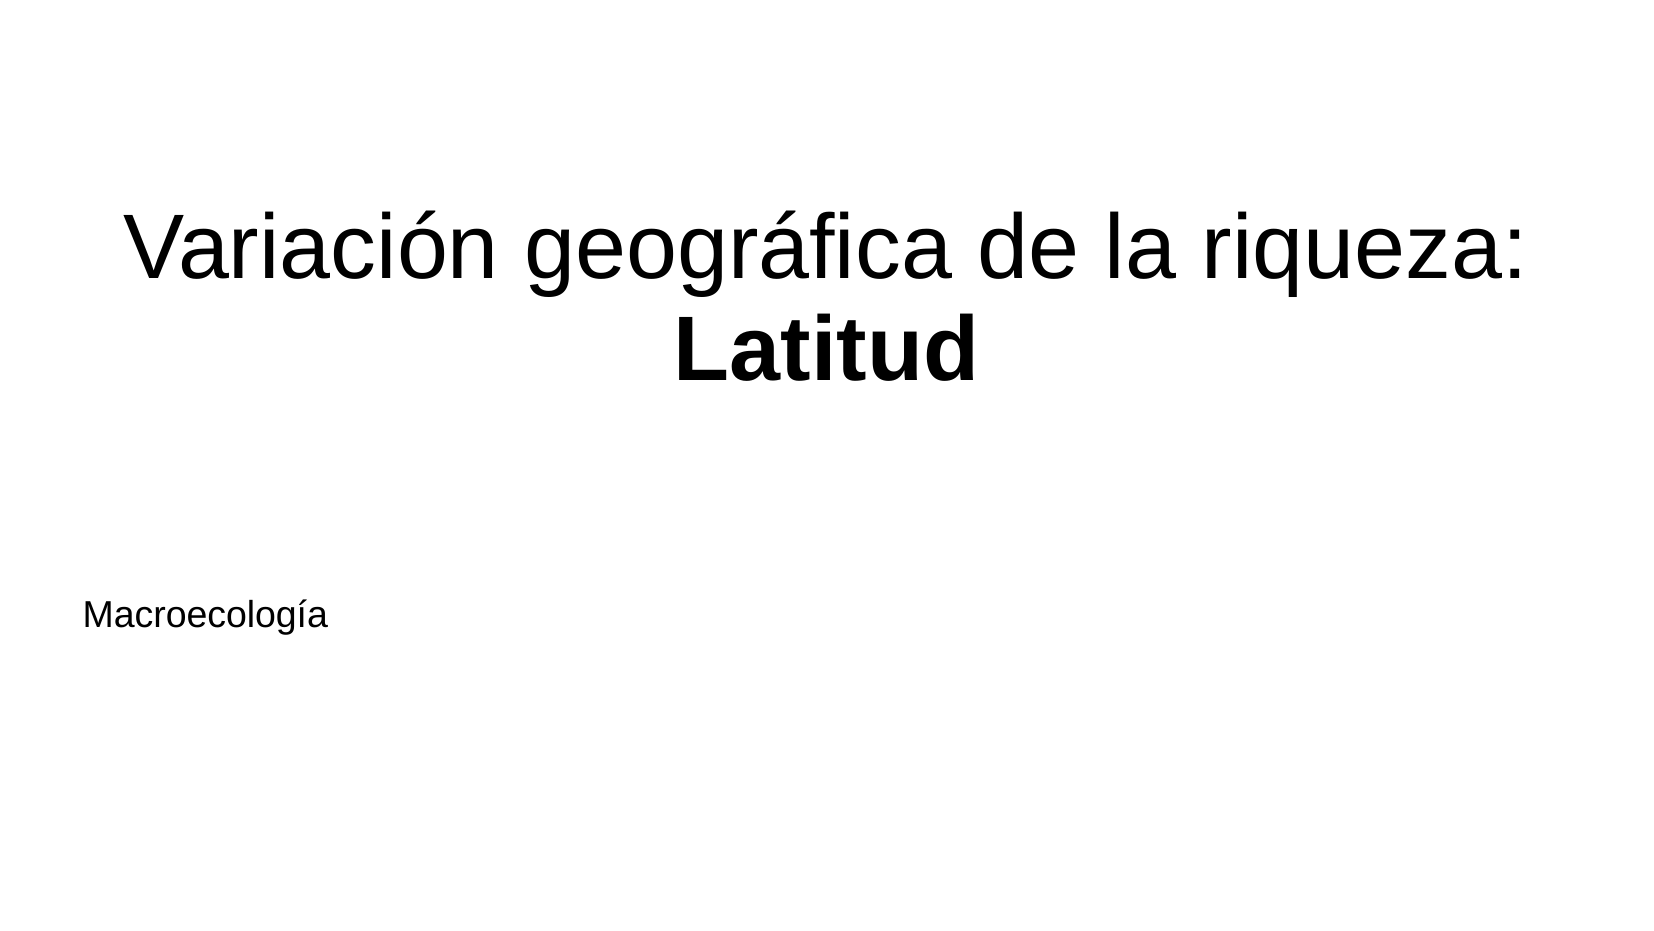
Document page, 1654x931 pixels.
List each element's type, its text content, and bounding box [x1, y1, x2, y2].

title Variación geográfica de la riqueza: Latitud [82, 195, 1571, 401]
subtitle Macroecología [82, 472, 1571, 758]
